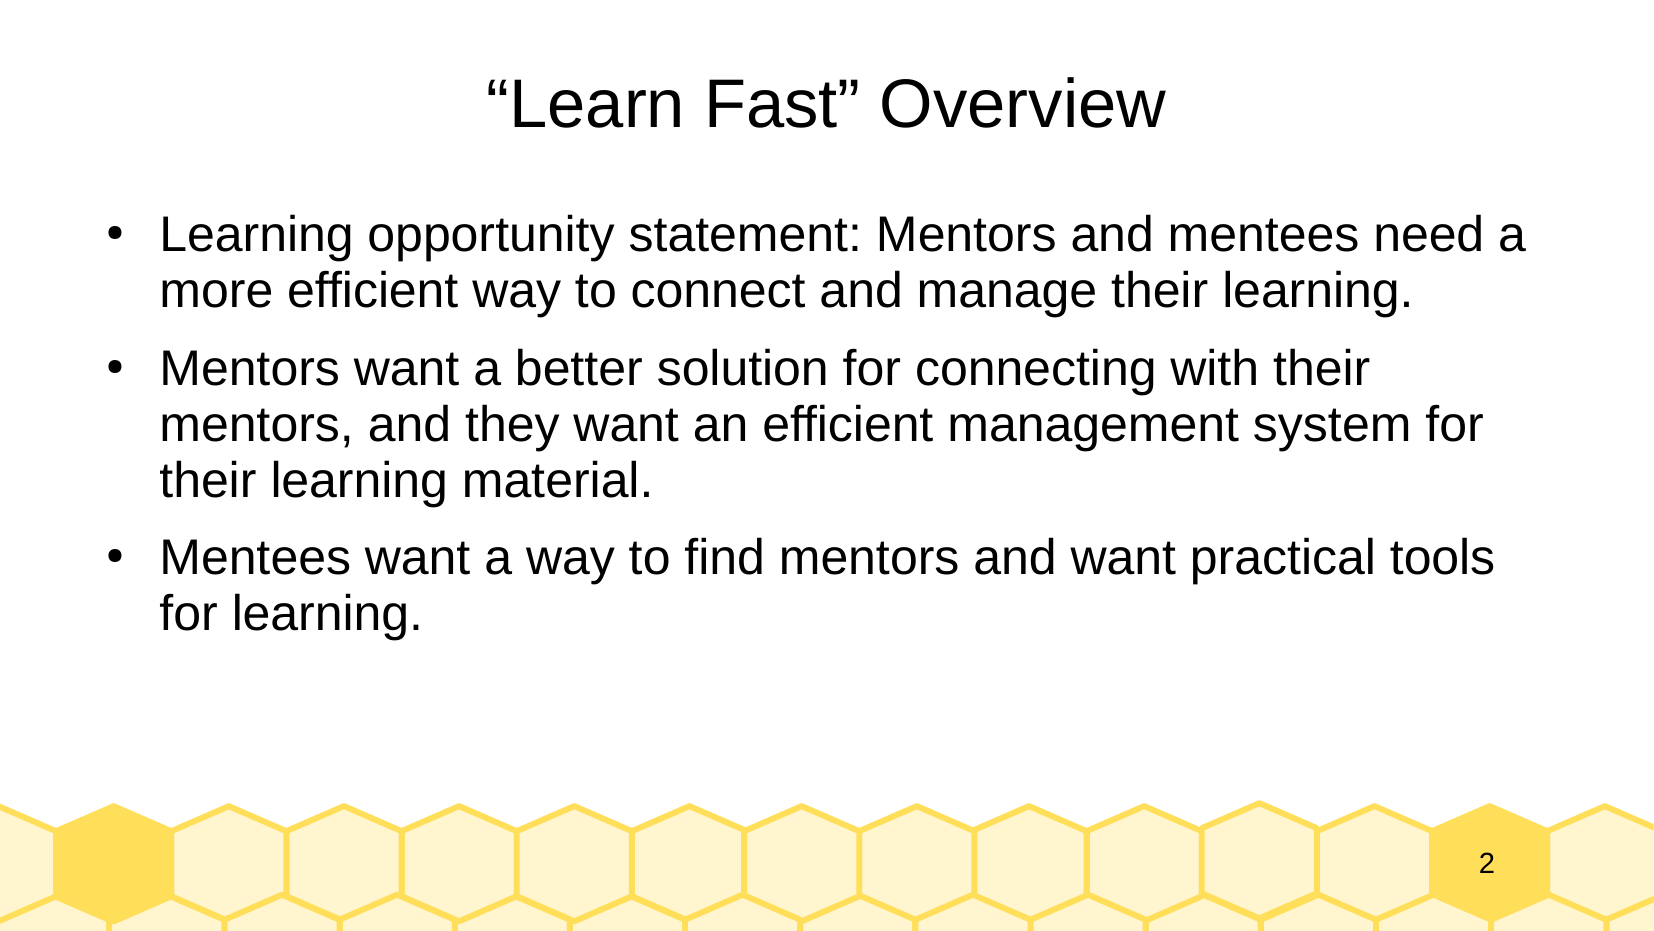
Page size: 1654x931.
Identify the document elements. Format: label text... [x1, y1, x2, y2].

list Learning opportunity statement: Mentors and mentees need a more efficient way to connect and manage their learning. Mentors want a better solution for connecting with their mentors, and they want an efficient management system for their learning material. Mentees want a way to find mentors and want practical tools for learning. [88, 206, 1565, 739]
title “Learn Fast” Overview [88, 29, 1565, 178]
